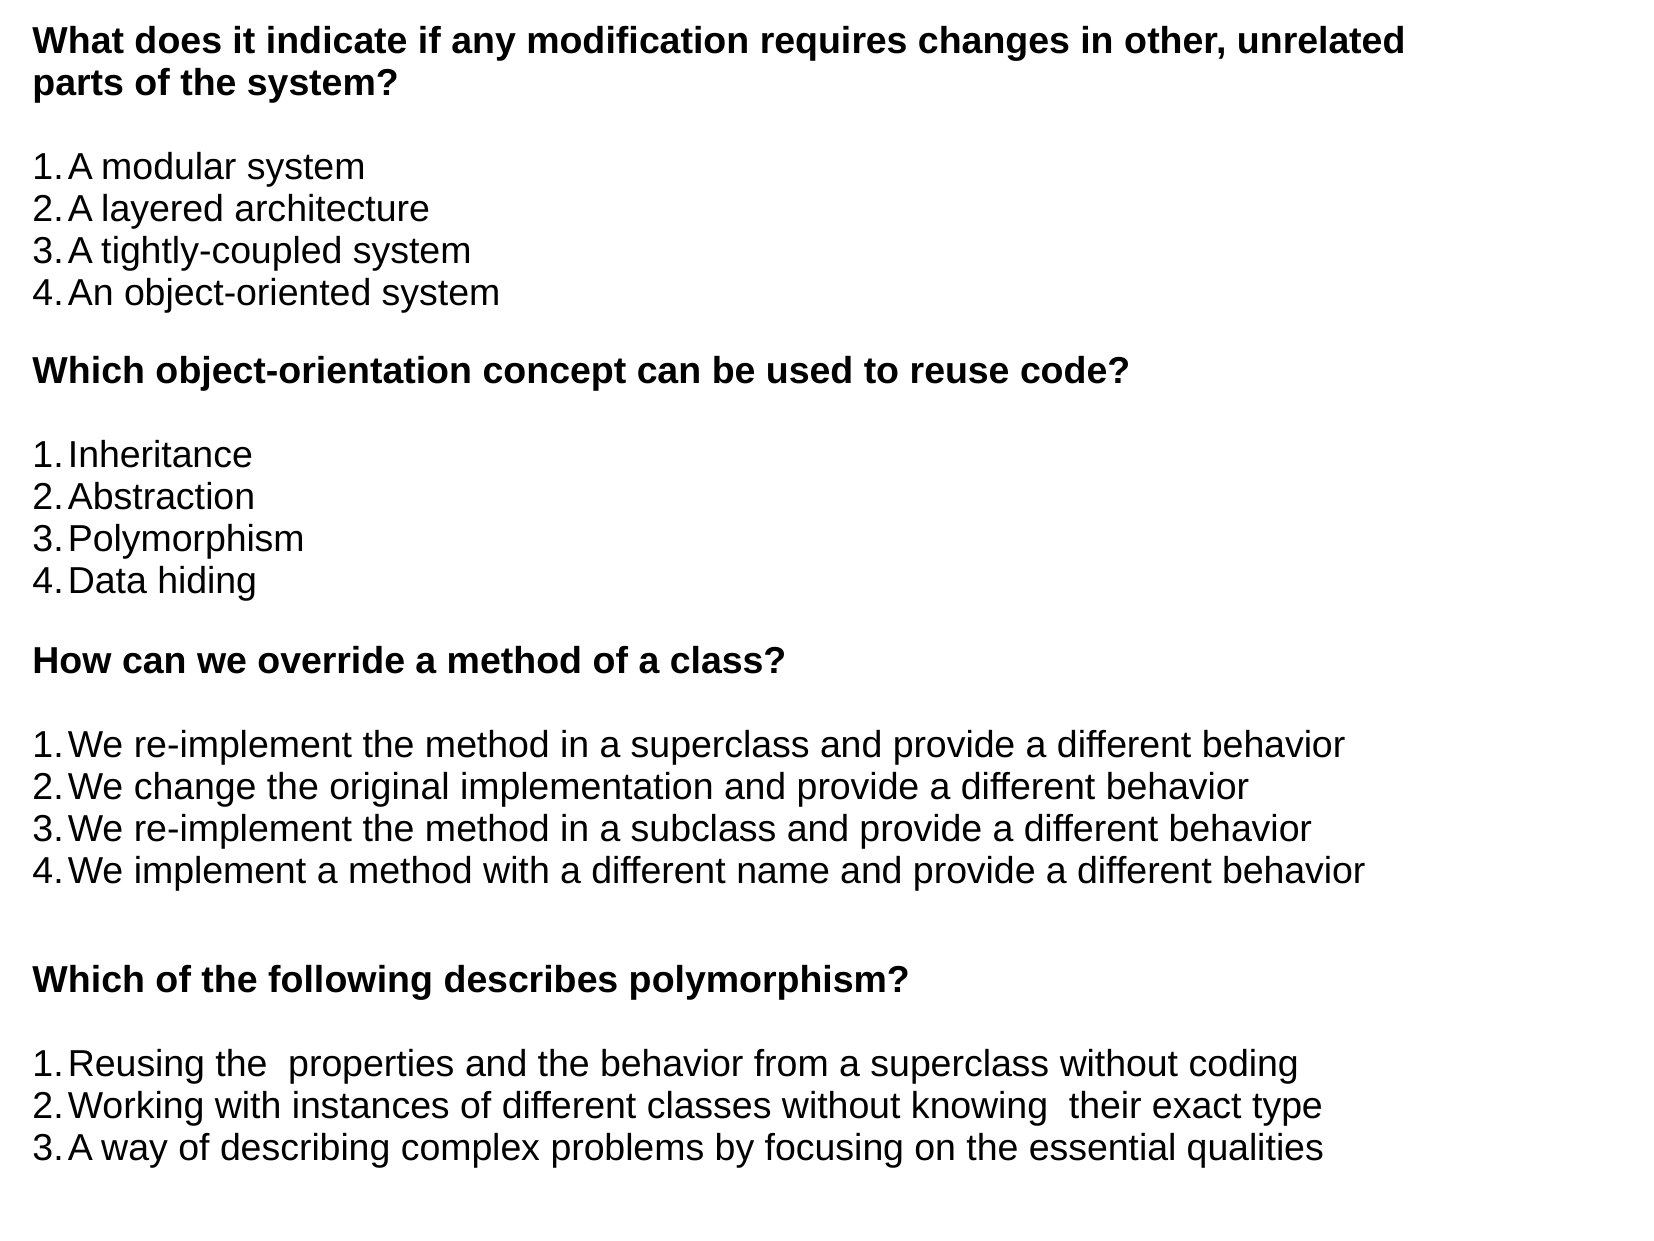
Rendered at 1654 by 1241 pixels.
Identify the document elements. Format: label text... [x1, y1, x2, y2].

text_box What does it indicate if any modification requires changes in other, unrelated parts of the system? A modular system A layered architecture A tightly-coupled system An object-oriented system [17, 11, 1447, 320]
text_box Which of the following describes polymorphism? Reusing the properties and the behavior from a superclass without coding Working with instances of different classes without knowing their exact type A way of describing complex problems by focusing on the essential qualities [17, 950, 1418, 1241]
text_box How can we override a method of a class? We re-implement the method in a superclass and provide a different behavior We change the original implementation and provide a different behavior We re-implement the method in a subclass and provide a different behavior We implement a method with a different name and provide a different behavior [17, 631, 1418, 940]
text_box Which object-orientation concept can be used to reuse code? Inheritance Abstraction Polymorphism Data hiding [17, 342, 1418, 631]
